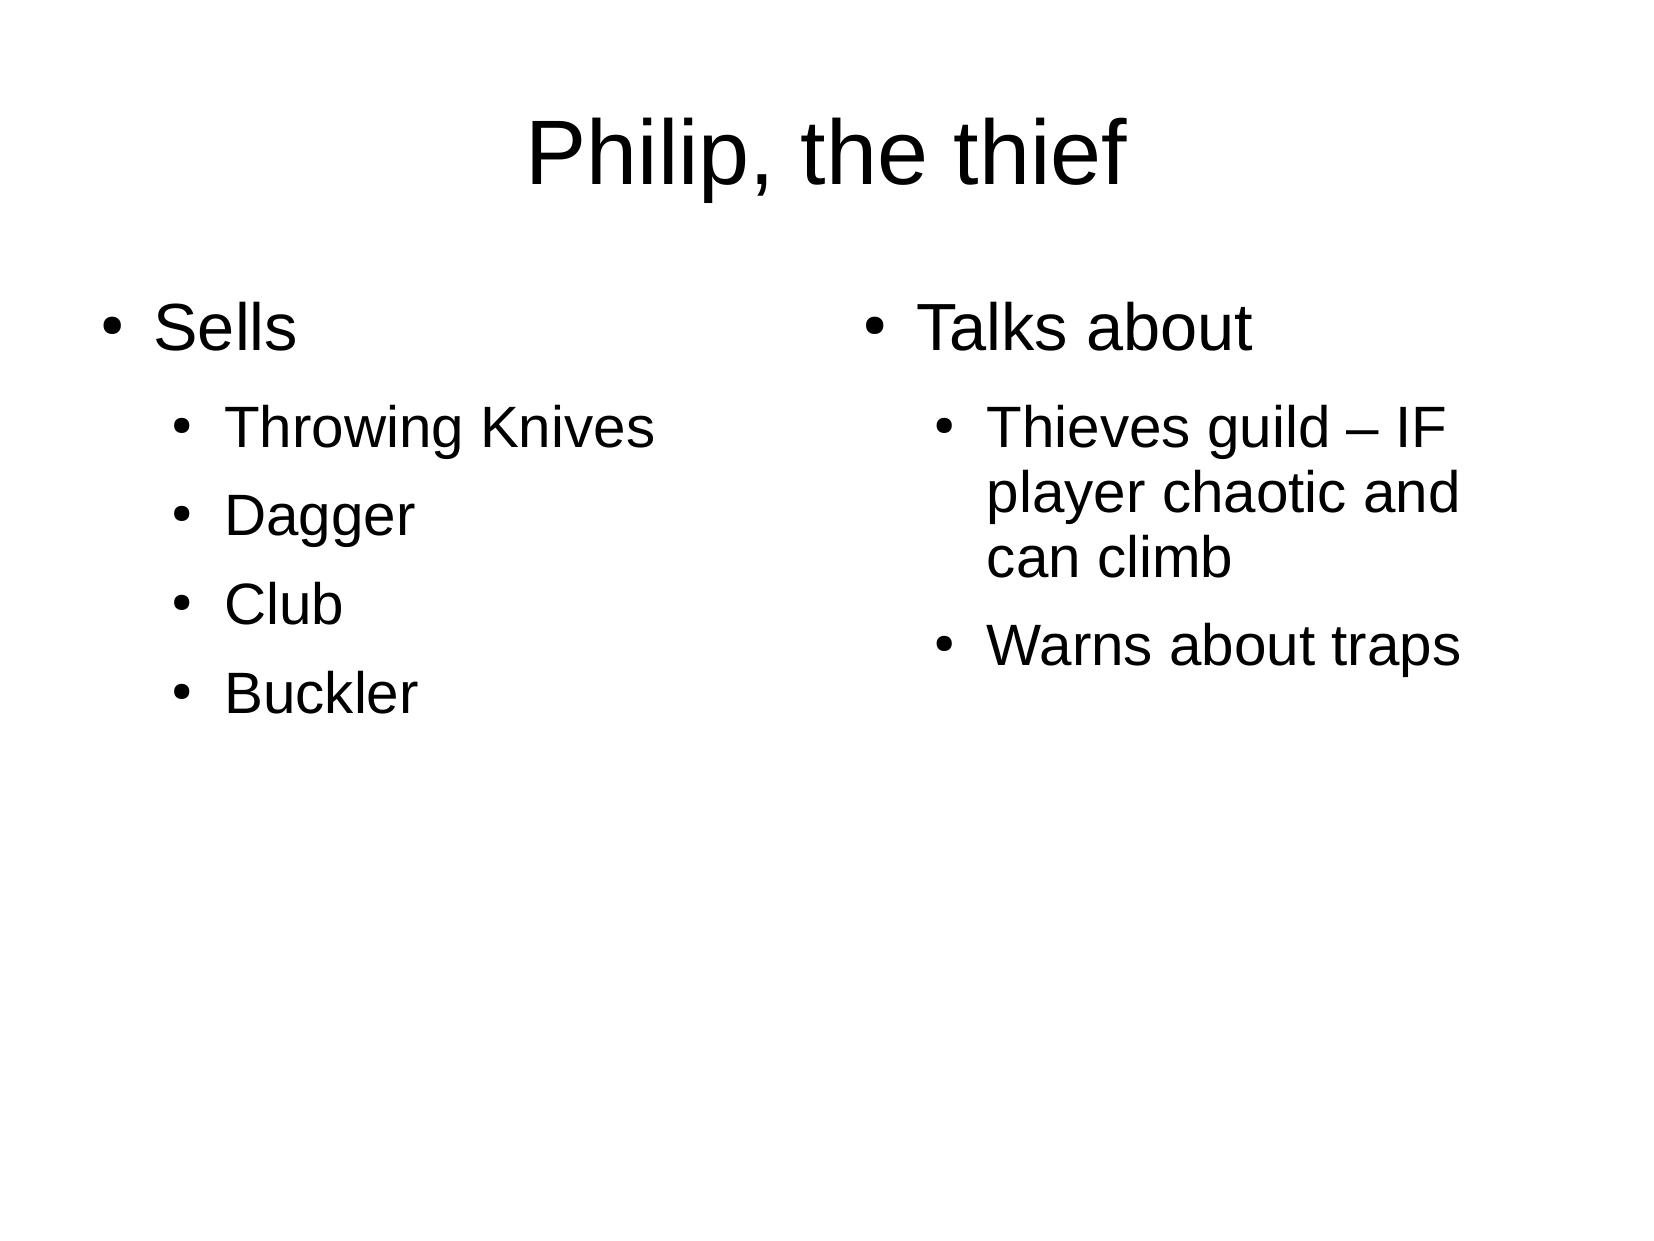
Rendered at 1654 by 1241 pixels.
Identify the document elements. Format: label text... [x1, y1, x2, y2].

list Sells Throwing Knives Dagger Club Buckler [82, 290, 809, 1109]
list Talks about Thieves guild – IF player chaotic and can climb Warns about traps [845, 290, 1572, 1109]
title Philip, the thief [82, 56, 1571, 250]
